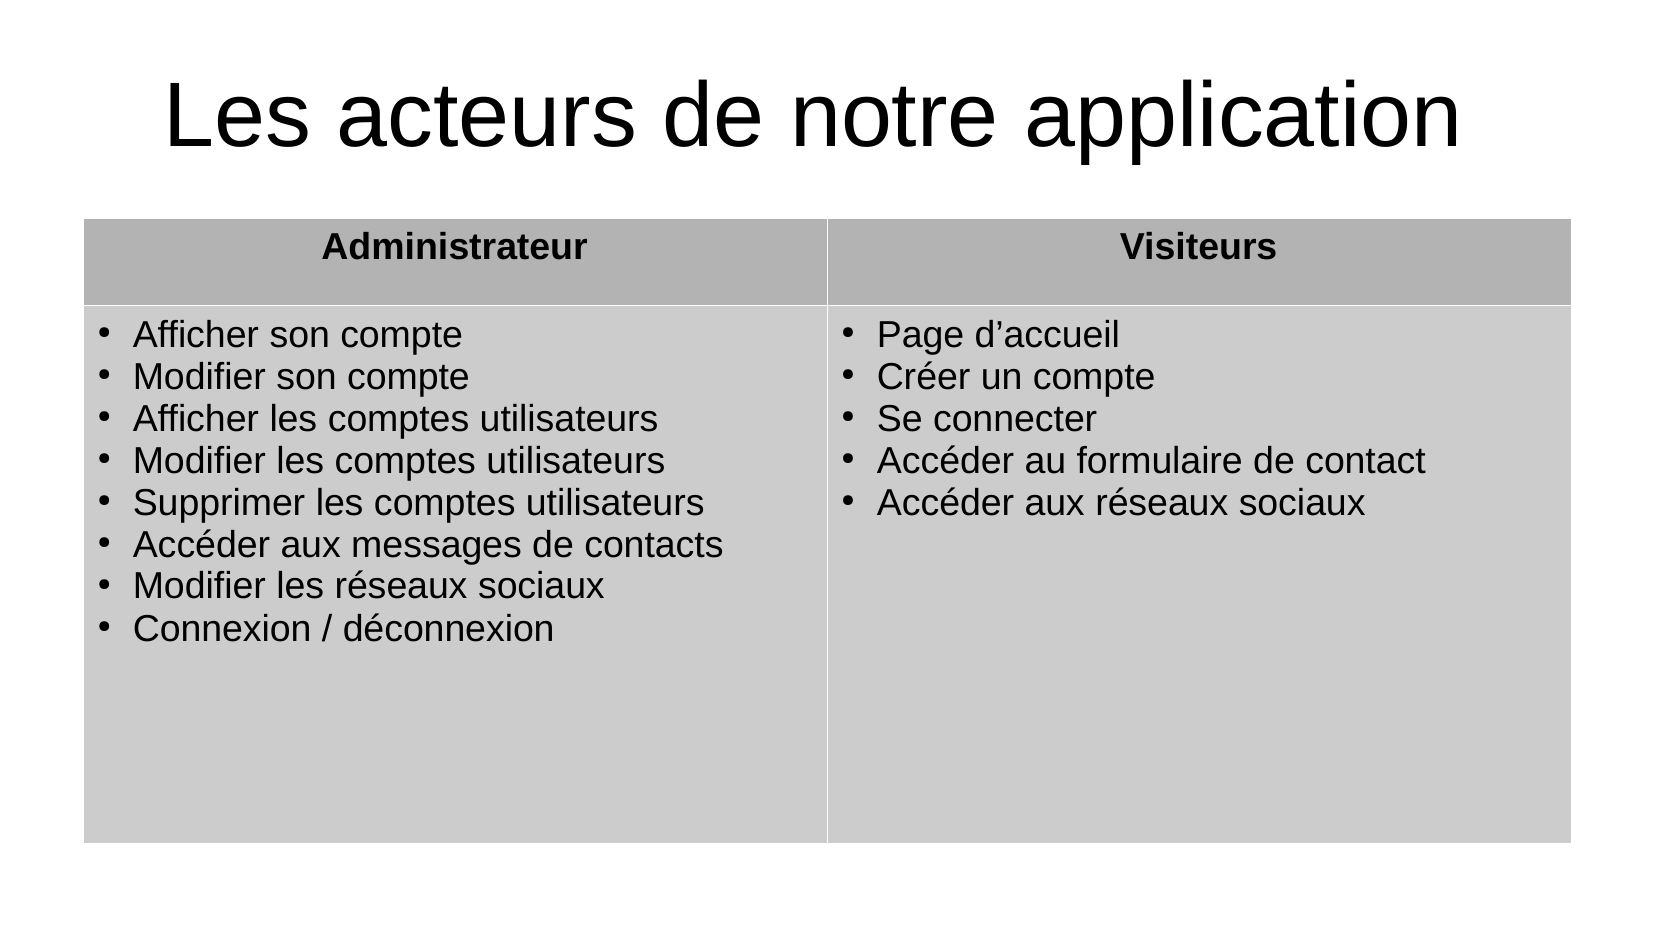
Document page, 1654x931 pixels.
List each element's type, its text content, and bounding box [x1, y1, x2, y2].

table_cell Page d’accueil Créer un compte Se connecter Accéder au formulaire de contact Accéder aux réseaux sociaux [828, 306, 1571, 843]
table_cell Afficher son compte Modifier son compte Afficher les comptes utilisateurs Modifier les comptes utilisateurs Supprimer les comptes utilisateurs Accéder aux messages de contacts Modifier les réseaux sociaux Connexion / déconnexion [84, 306, 827, 843]
table_header Visiteurs [828, 219, 1571, 305]
title Les acteurs de notre application [82, 37, 1571, 193]
table_header Administrateur [84, 219, 827, 305]
